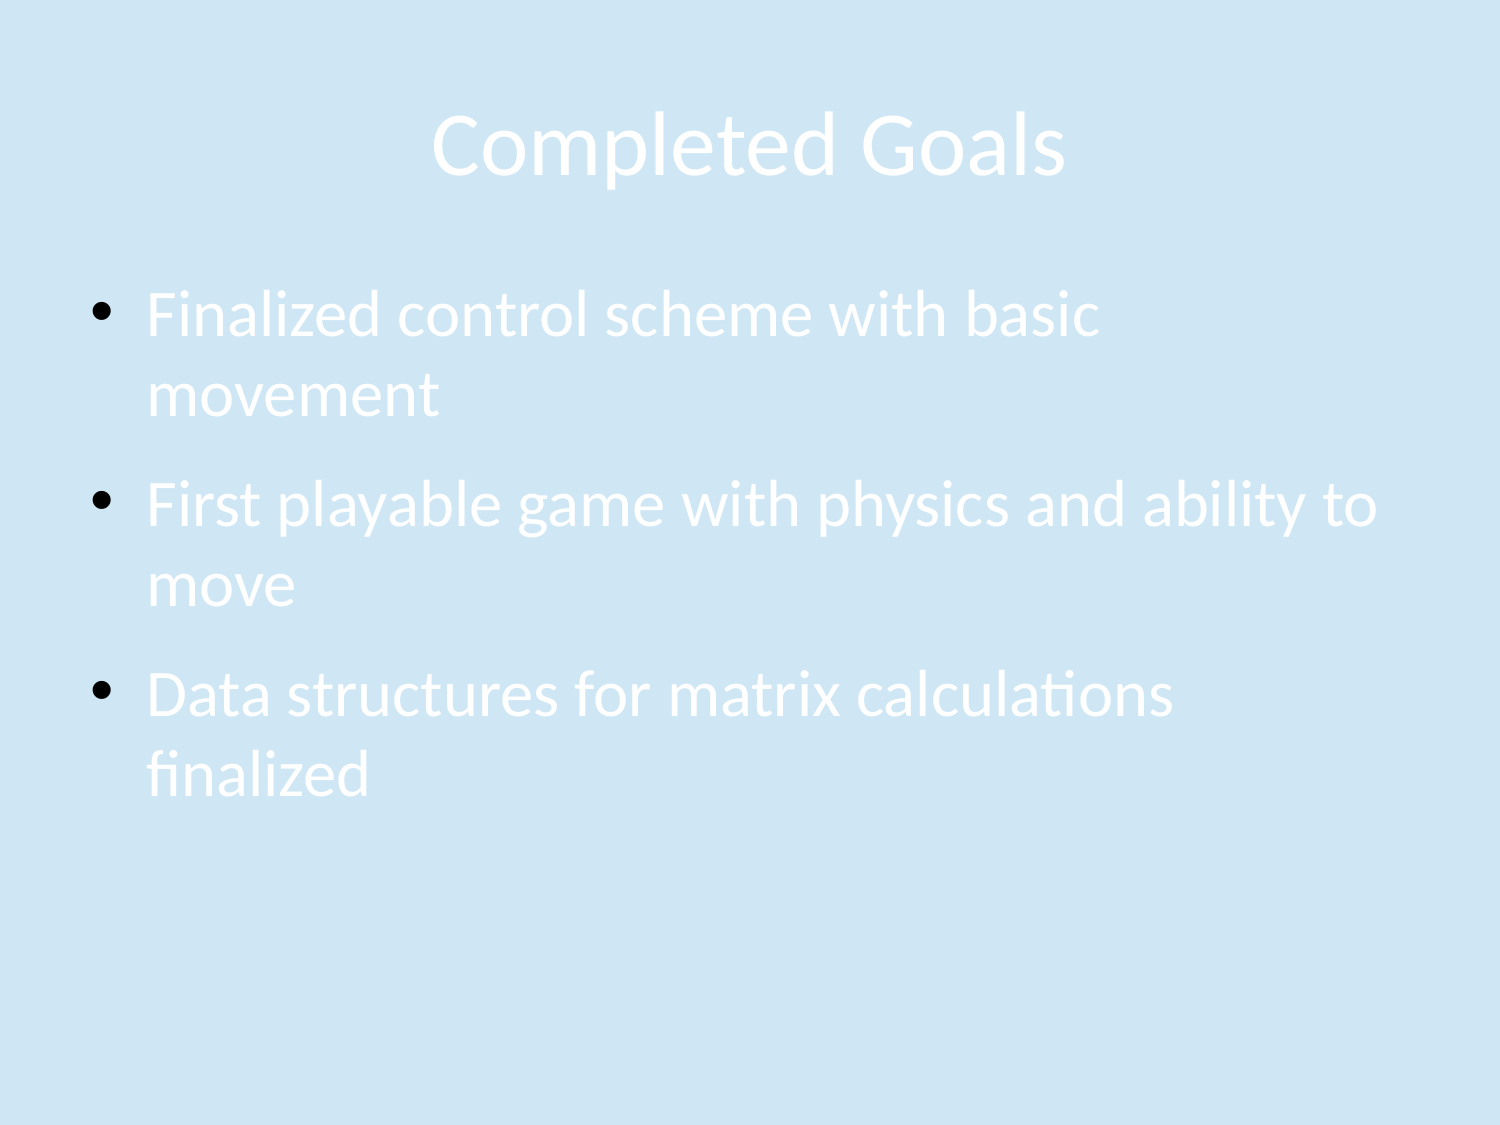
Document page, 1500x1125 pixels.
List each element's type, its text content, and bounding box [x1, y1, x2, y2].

title Completed Goals [75, 45, 1425, 233]
list Finalized control scheme with basic movement First playable game with physics and ability to move Data structures for matrix calculations finalized [75, 262, 1425, 1005]
